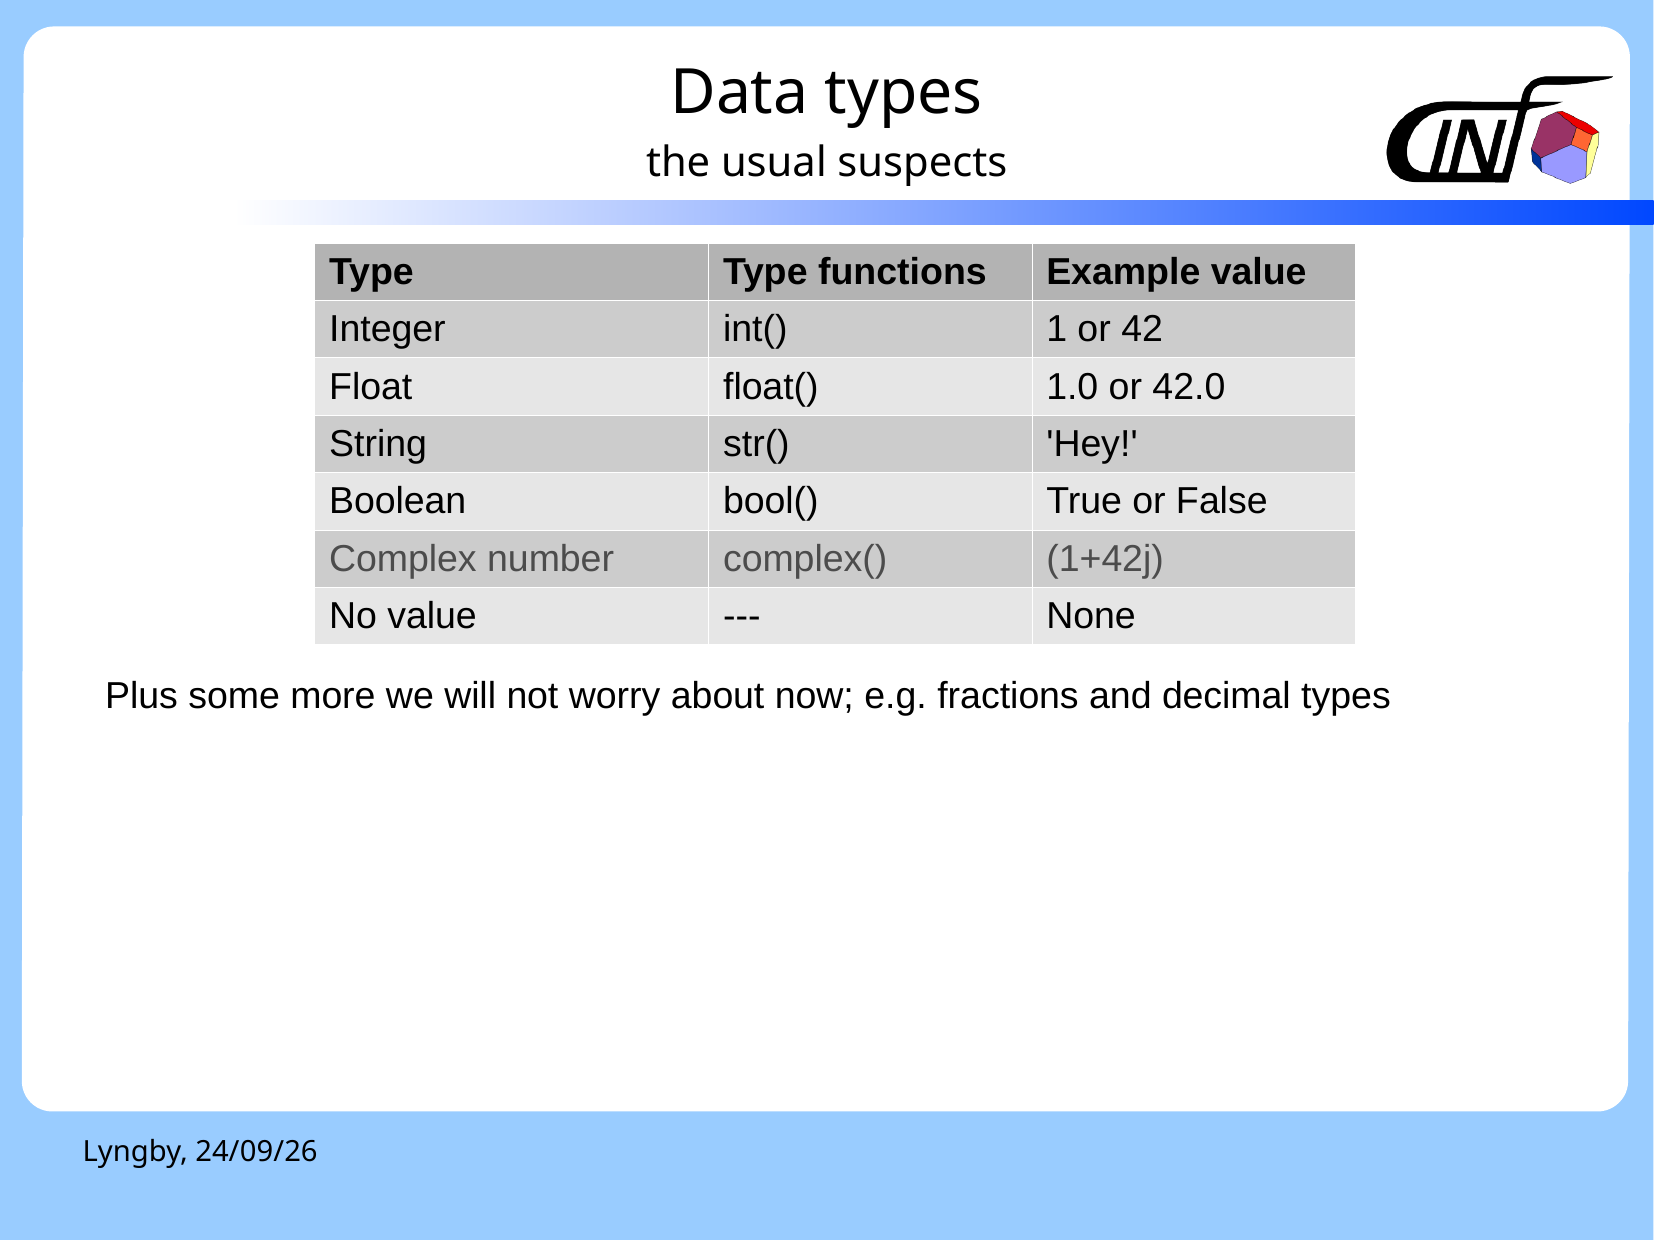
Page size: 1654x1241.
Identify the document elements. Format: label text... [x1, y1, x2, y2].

table_cell None [1033, 588, 1355, 644]
table_cell Float [315, 358, 708, 415]
table_cell float() [709, 358, 1032, 415]
table_cell bool() [709, 473, 1032, 530]
title Data types the usual suspects [82, 13, 1571, 222]
table_header Type [315, 244, 708, 300]
table_cell 1.0 or 42.0 [1033, 358, 1355, 415]
table_cell String [315, 416, 708, 472]
table_cell Integer [315, 301, 708, 357]
text_box Plus some more we will not worry about now; e.g. fractions and decimal types [90, 667, 1551, 725]
table_cell No value [315, 588, 708, 644]
table_cell int() [709, 301, 1032, 357]
table_header Example value [1033, 244, 1355, 300]
table_cell (1+42j) [1033, 531, 1355, 587]
picture [1571, 76, 1613, 184]
table_cell complex() [709, 531, 1032, 587]
table_header Type functions [709, 244, 1032, 300]
table_cell Complex number [315, 531, 708, 587]
table_cell Boolean [315, 473, 708, 530]
table_cell 1 or 42 [1033, 301, 1355, 357]
table_cell True or False [1033, 473, 1355, 530]
table_cell str() [709, 416, 1032, 472]
table_cell 'Hey!' [1033, 416, 1355, 472]
table_cell --- [709, 588, 1032, 644]
